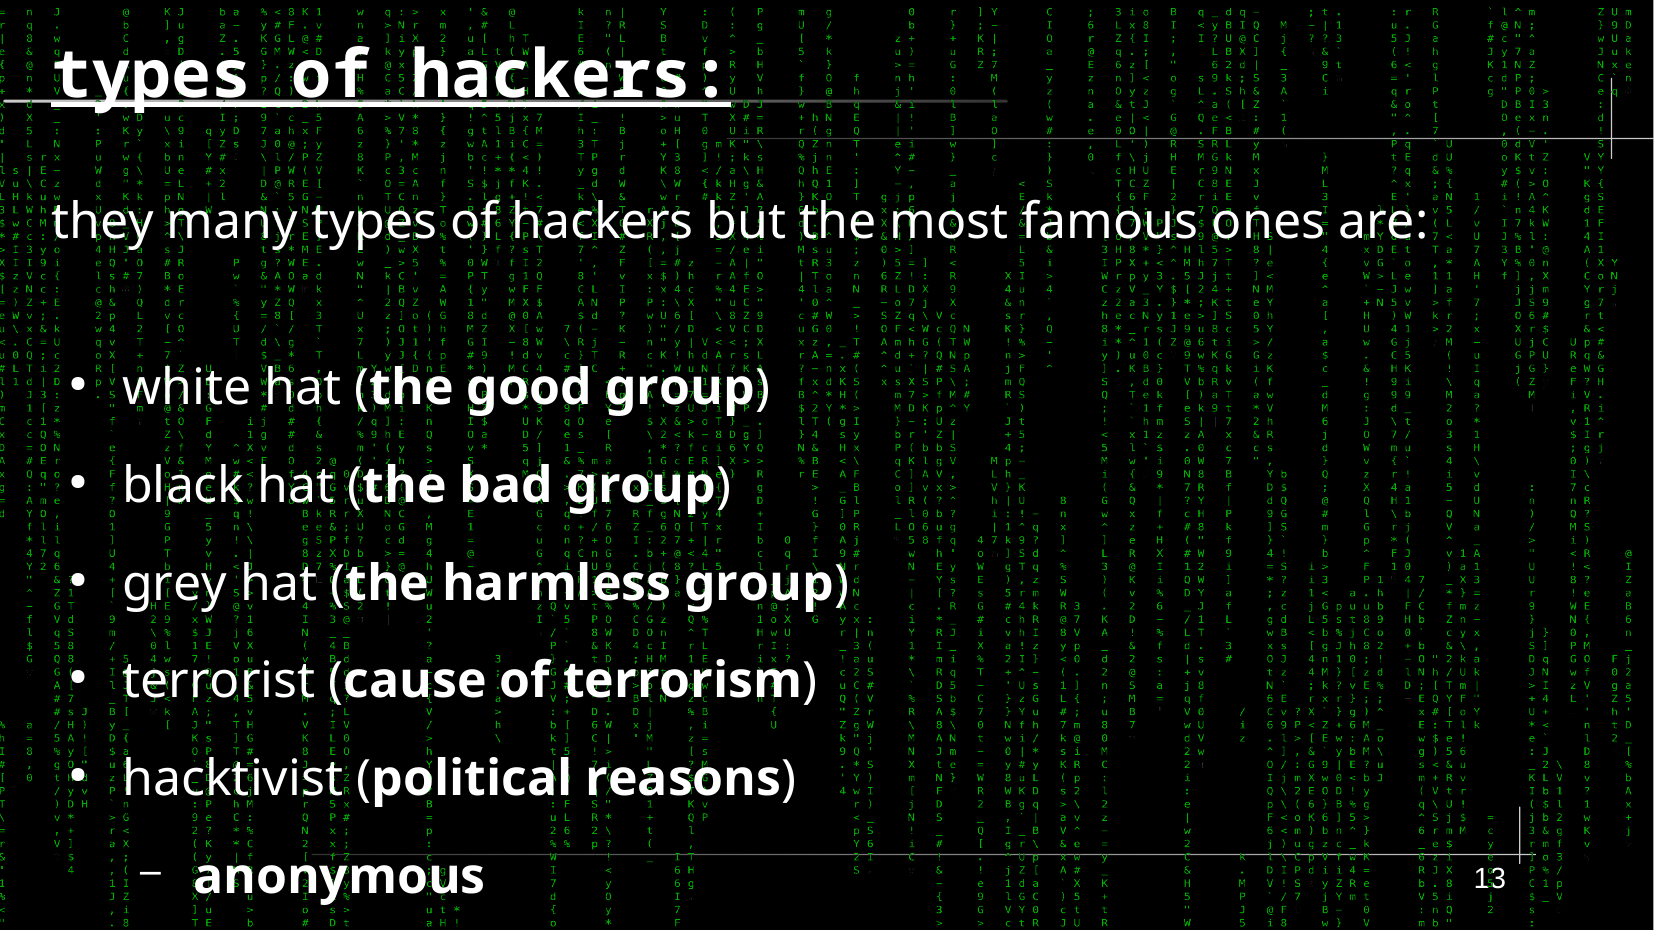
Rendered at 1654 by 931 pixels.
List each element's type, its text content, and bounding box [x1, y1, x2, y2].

text_box types of hackers: they many types of hackers but the most famous ones are: white hat (the good group) black hat (the bad group) grey hat (the harmless group) terrorist (cause of terrorism) hacktivist (political reasons) anonymous [51, 25, 1627, 863]
picture [0, 0, 1642, 931]
